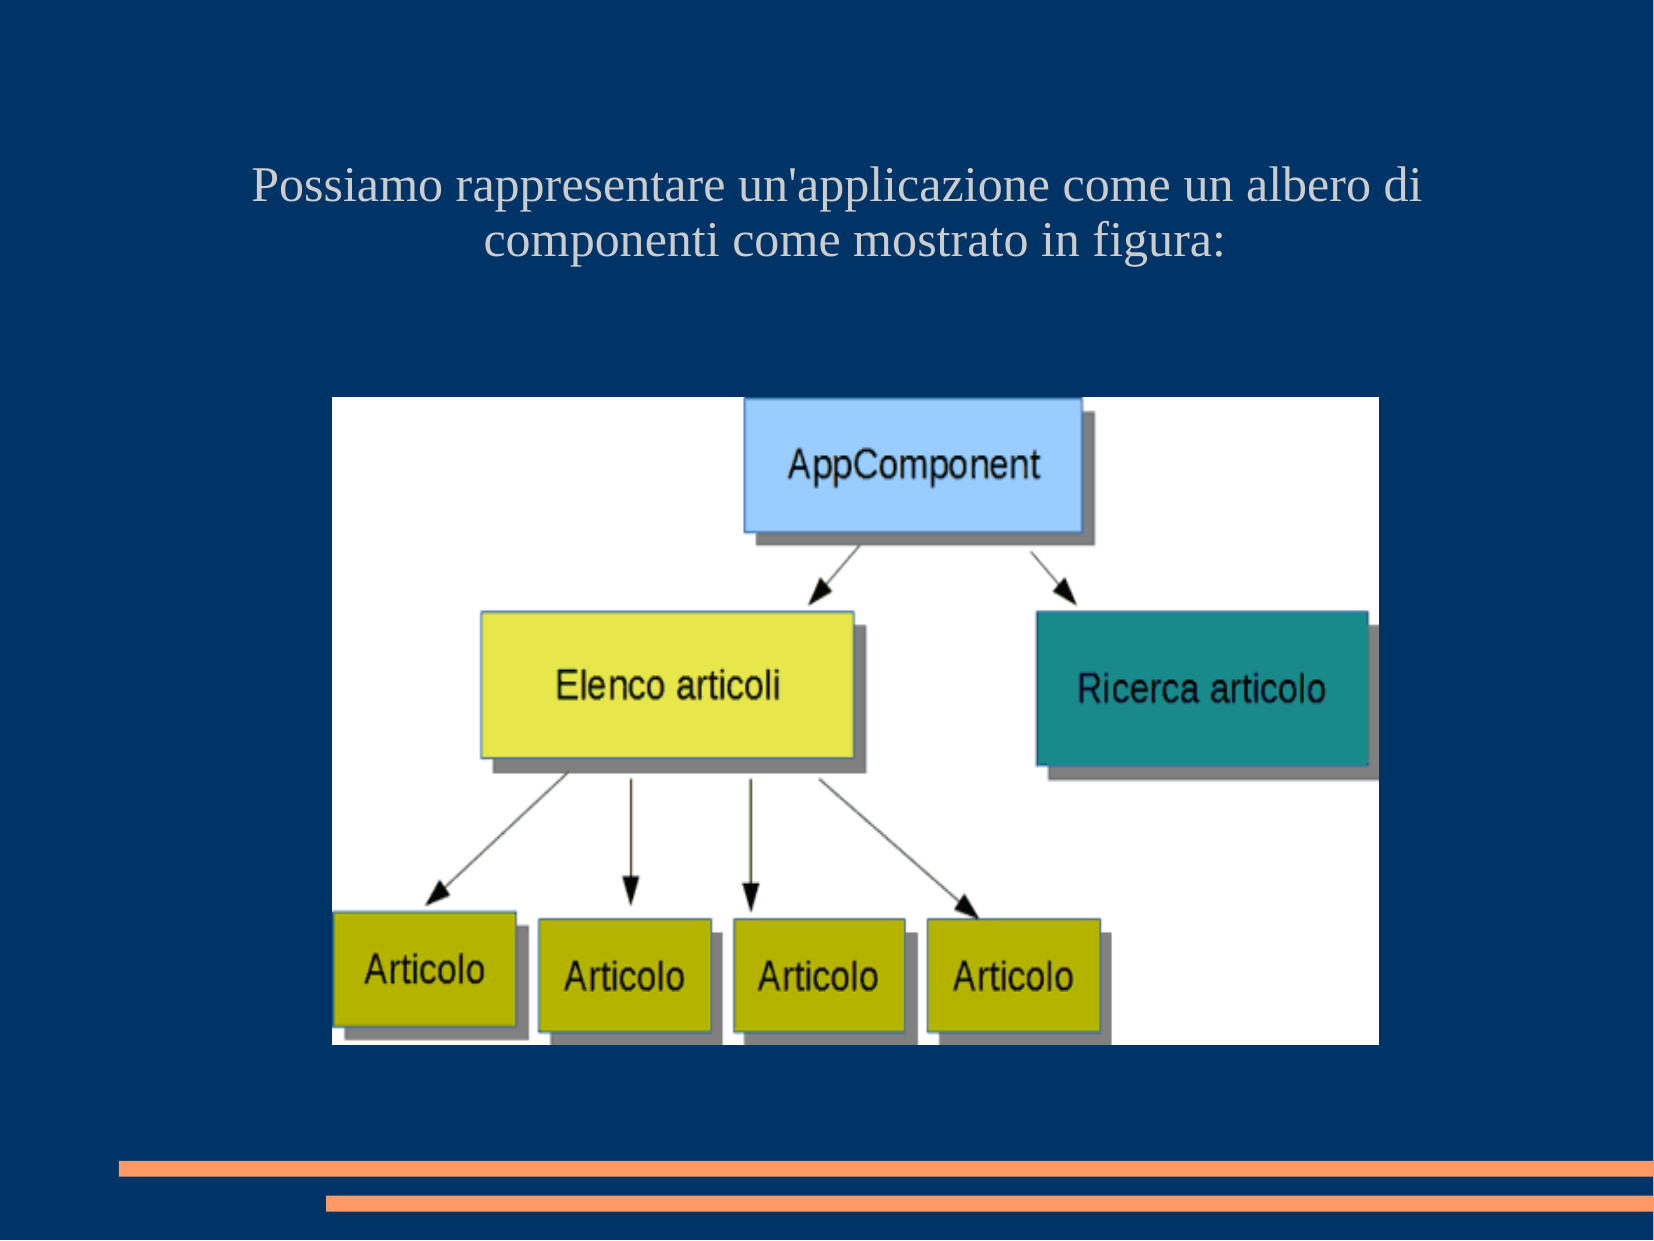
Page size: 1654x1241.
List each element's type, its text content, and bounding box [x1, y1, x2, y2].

subtitle Possiamo rappresentare un'applicazione come un albero di componenti come mostrato in figura: [131, 0, 1544, 783]
picture [332, 783, 1379, 1045]
